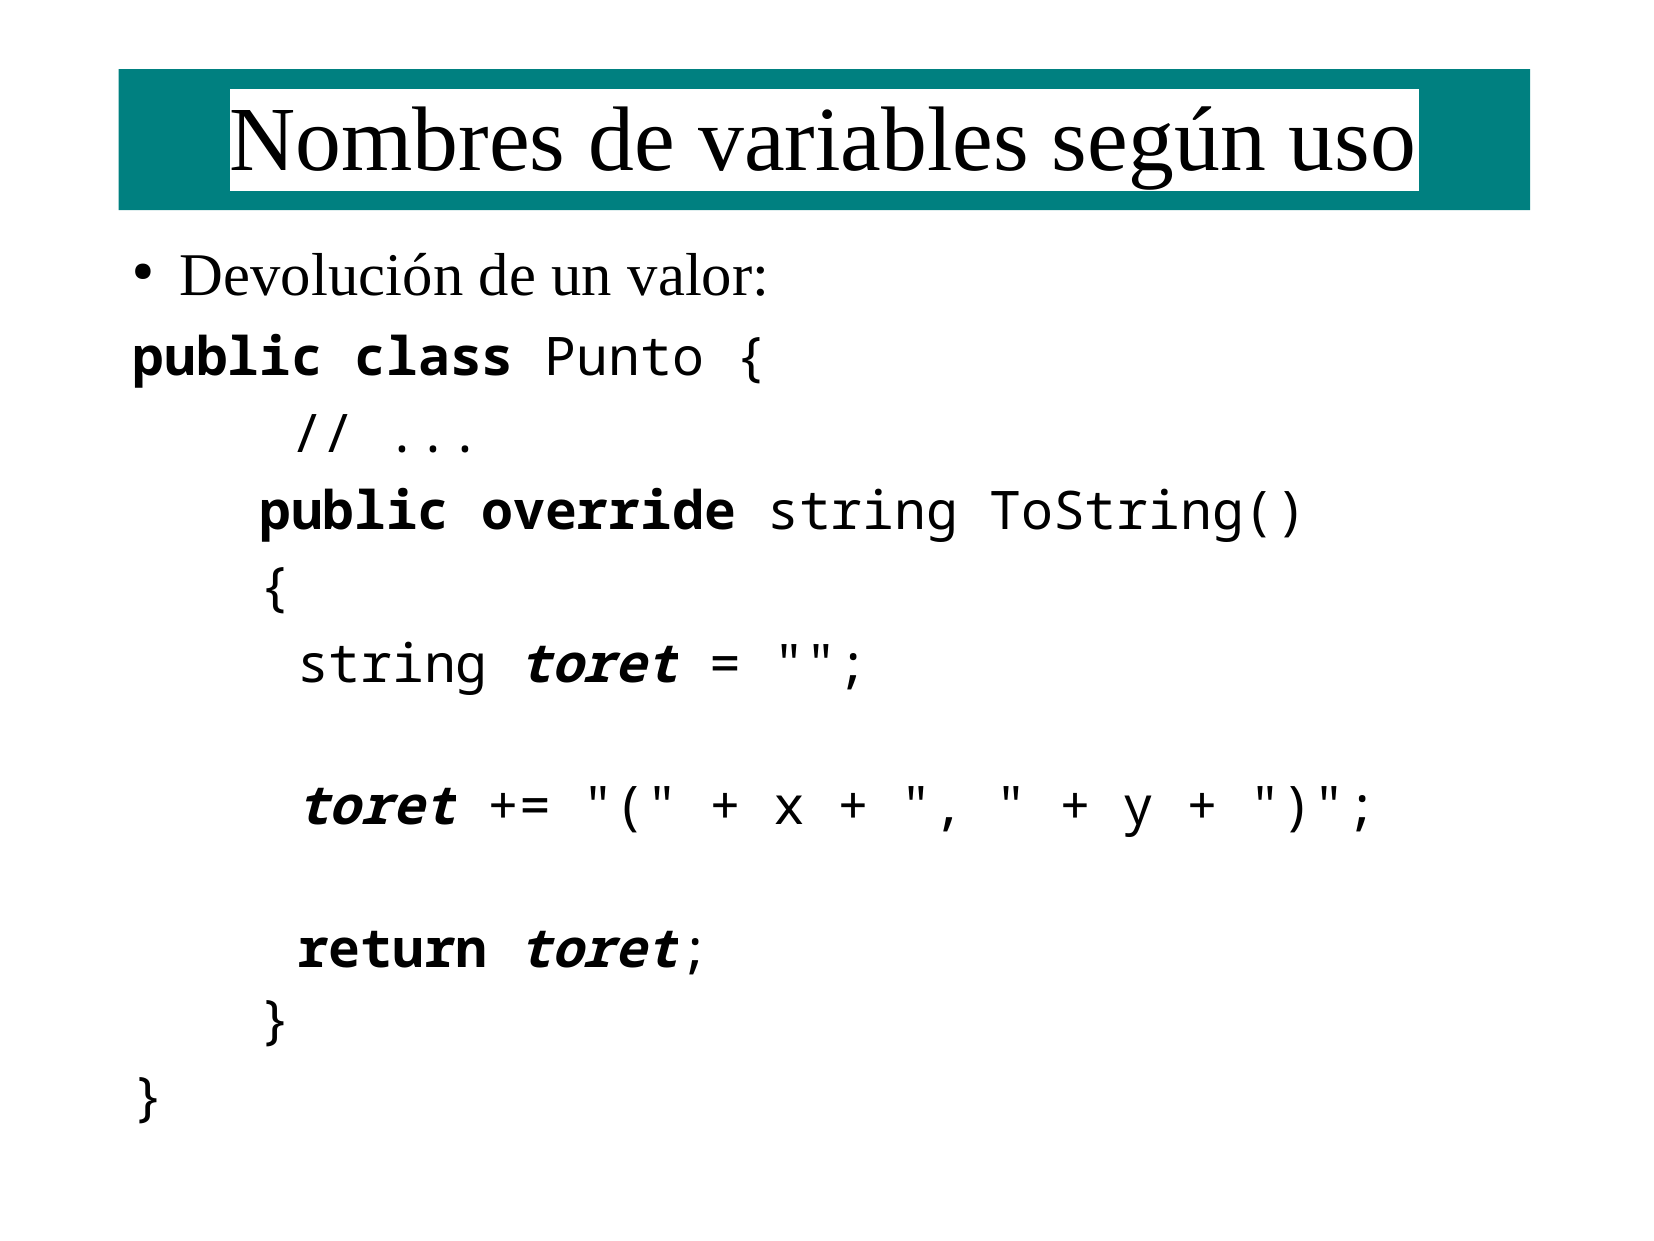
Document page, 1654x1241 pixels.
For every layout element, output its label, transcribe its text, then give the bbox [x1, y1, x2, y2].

title Nombres de variables según uso [118, 69, 1531, 211]
list Devolución de un valor: public class Punto { // ... public override string ToString() { string toret = ""; toret += "(" + x + ", " + y + ")"; return toret; } } [116, 240, 1531, 1127]
